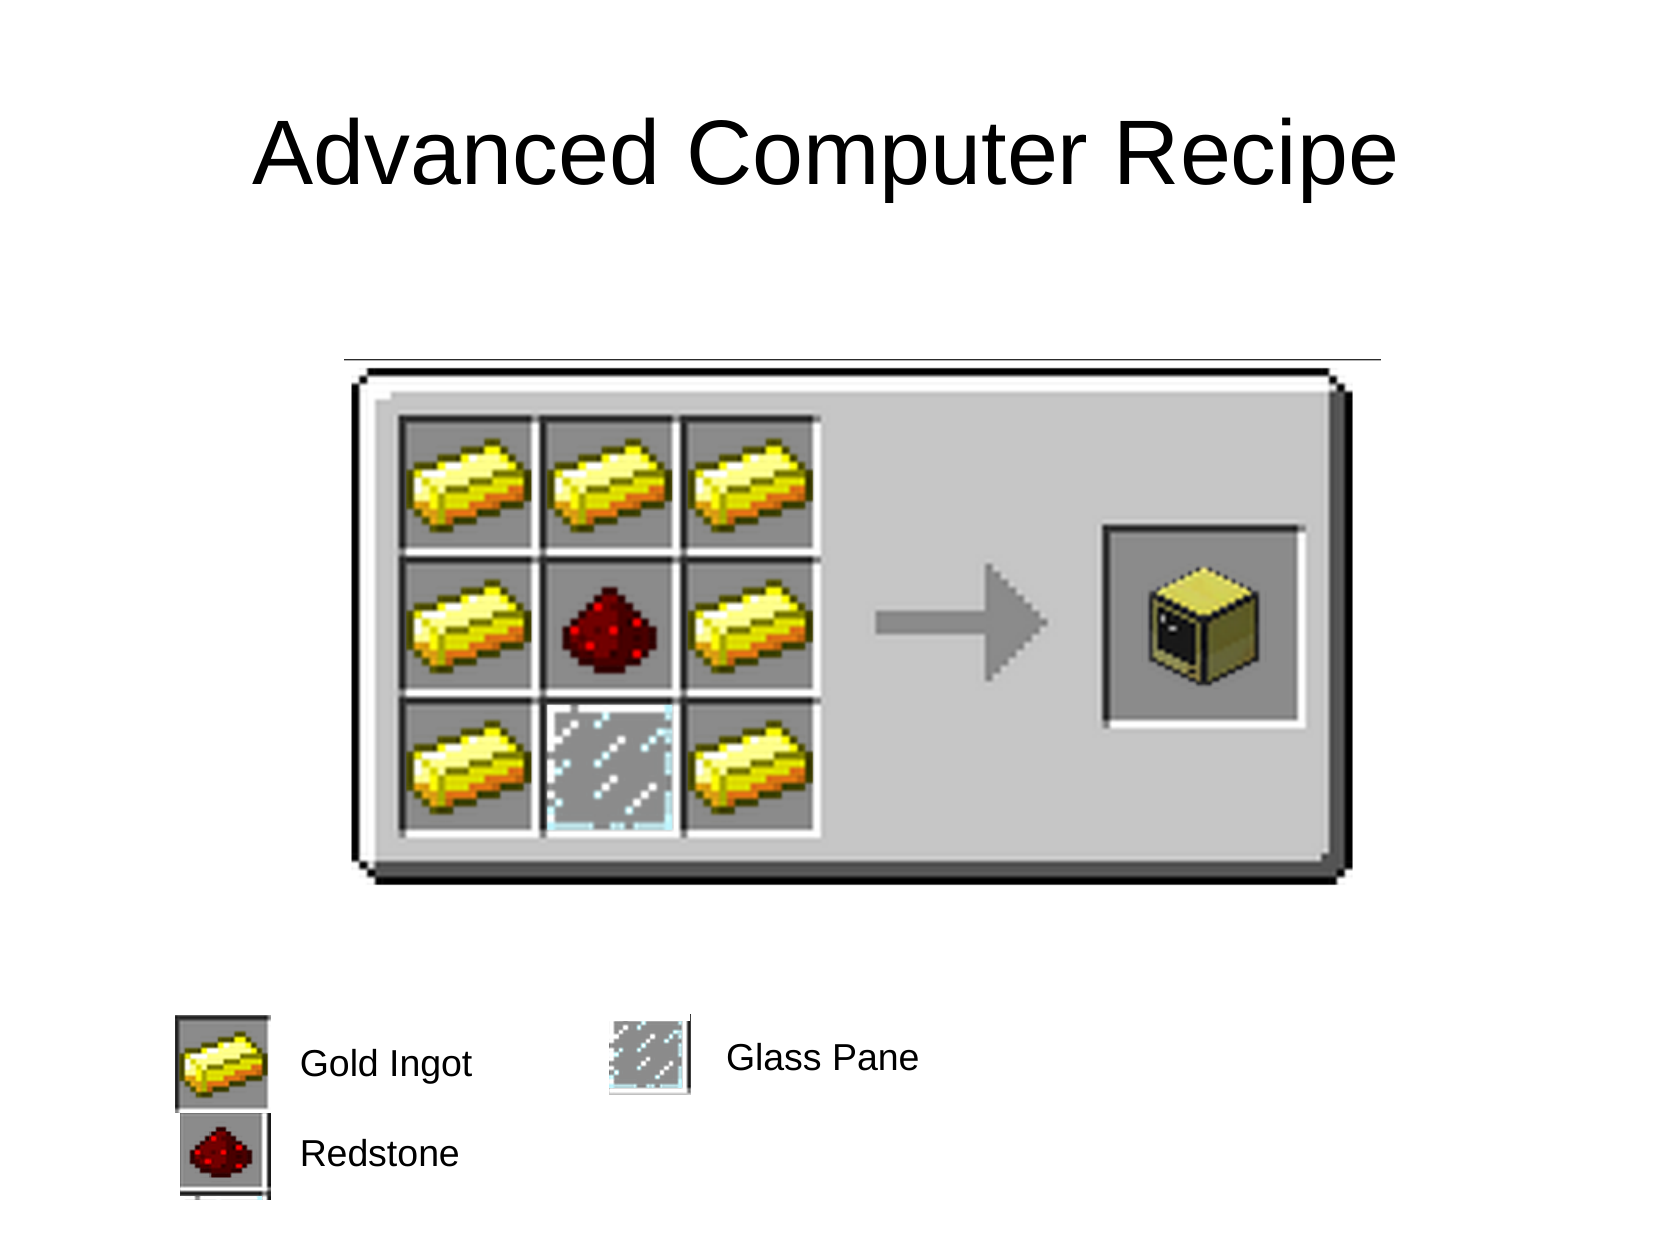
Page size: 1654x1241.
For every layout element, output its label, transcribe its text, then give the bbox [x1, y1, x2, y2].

picture [175, 1015, 271, 1201]
text_box Glass Pane [711, 1029, 952, 1086]
title Advanced Computer Recipe [82, 49, 1571, 257]
text_box Redstone [285, 1125, 511, 1182]
picture [344, 359, 1381, 907]
text_box Gold Ingot [285, 1035, 496, 1092]
picture [609, 1014, 691, 1096]
